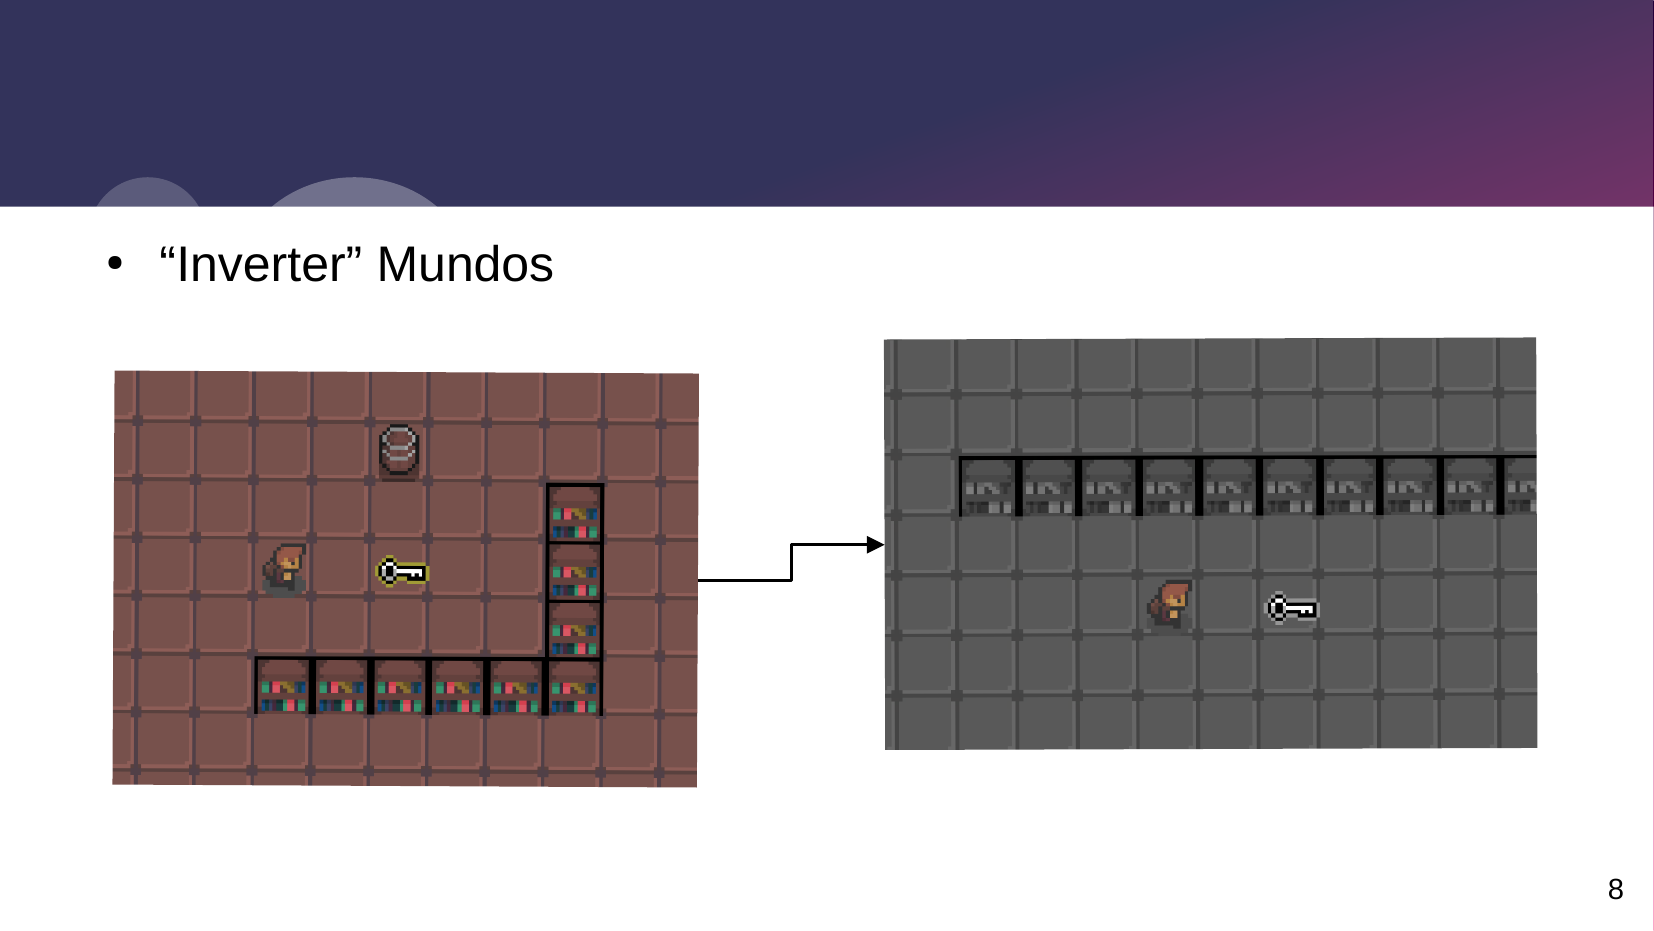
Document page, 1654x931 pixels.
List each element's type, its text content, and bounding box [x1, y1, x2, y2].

picture [883, 337, 1538, 751]
list “Inverter” Mundos [88, 236, 1565, 827]
picture [112, 370, 699, 788]
